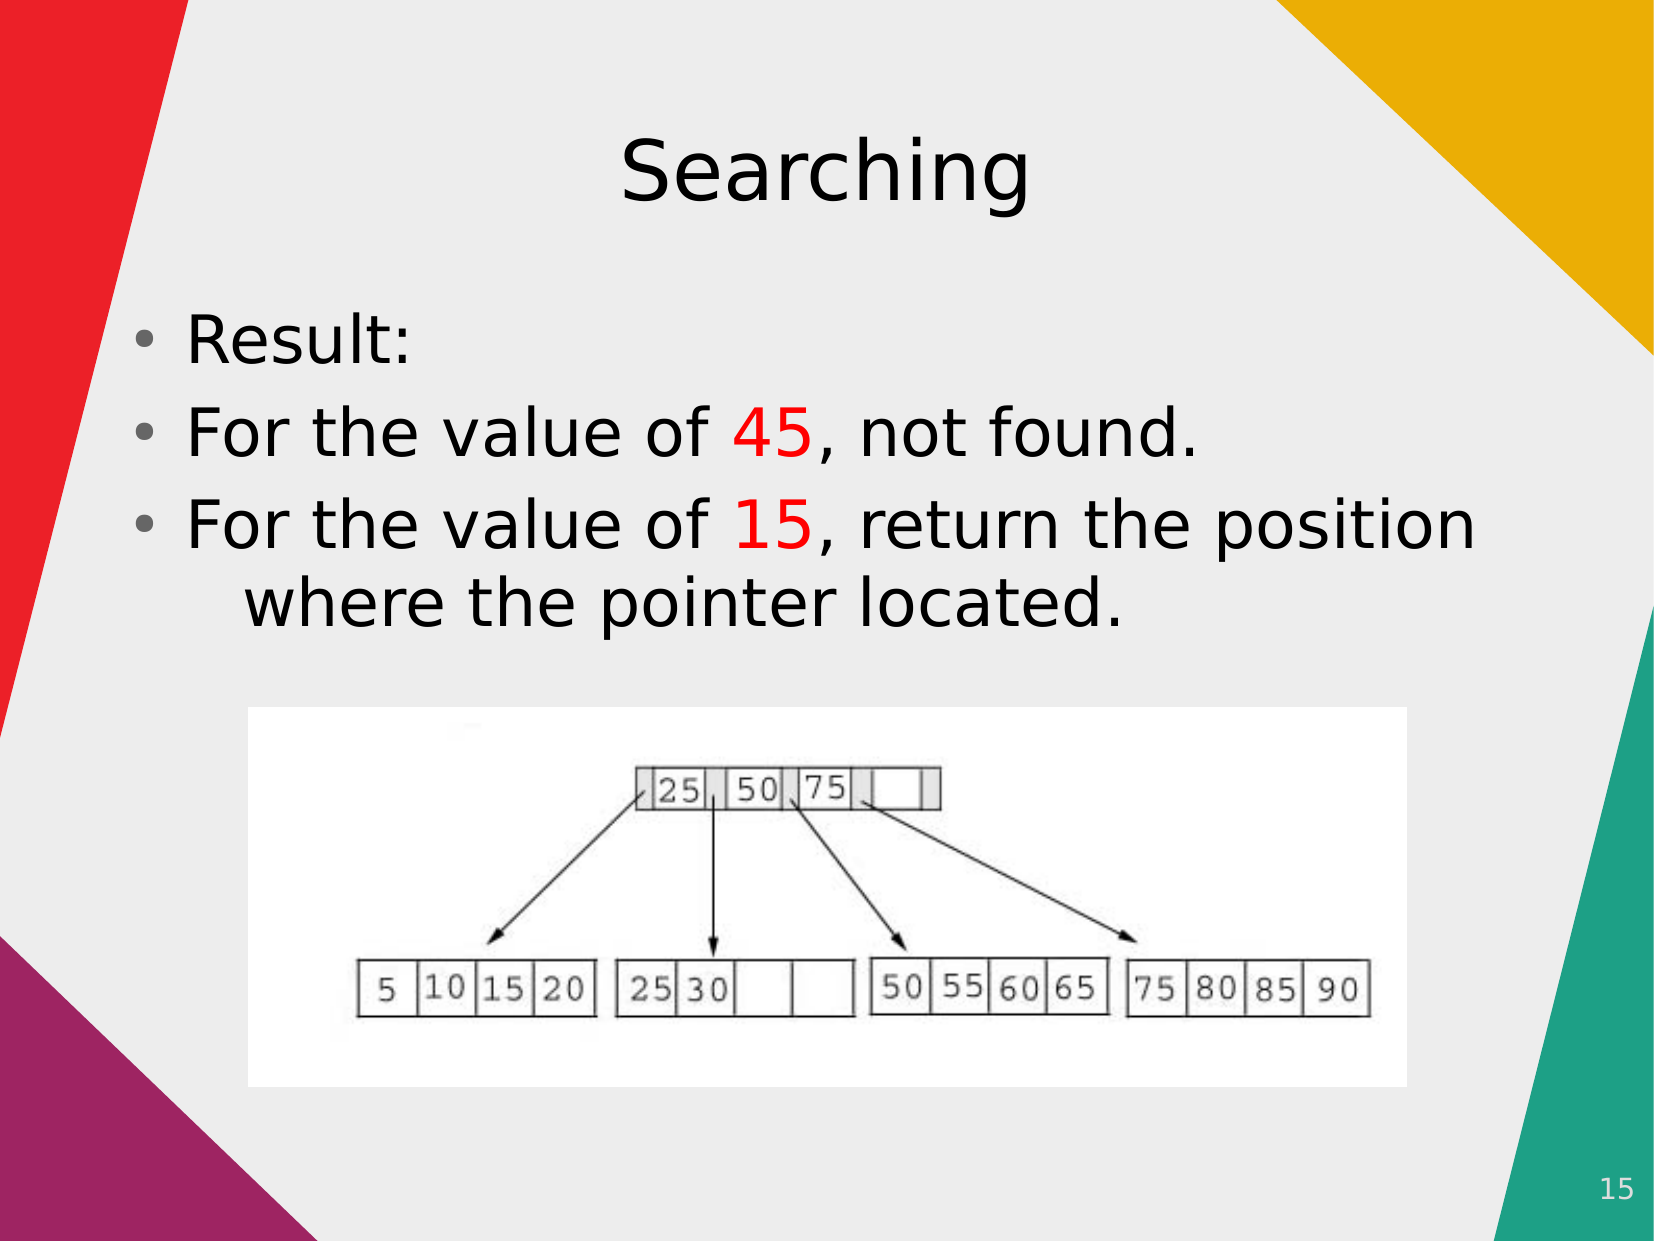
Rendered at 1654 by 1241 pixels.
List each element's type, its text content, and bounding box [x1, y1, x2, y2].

list Result: For the value of 45, not found. For the value of 15, return the position where the pointer located. [114, 302, 1539, 1033]
picture [248, 707, 1407, 1087]
title Searching [114, 73, 1539, 271]
